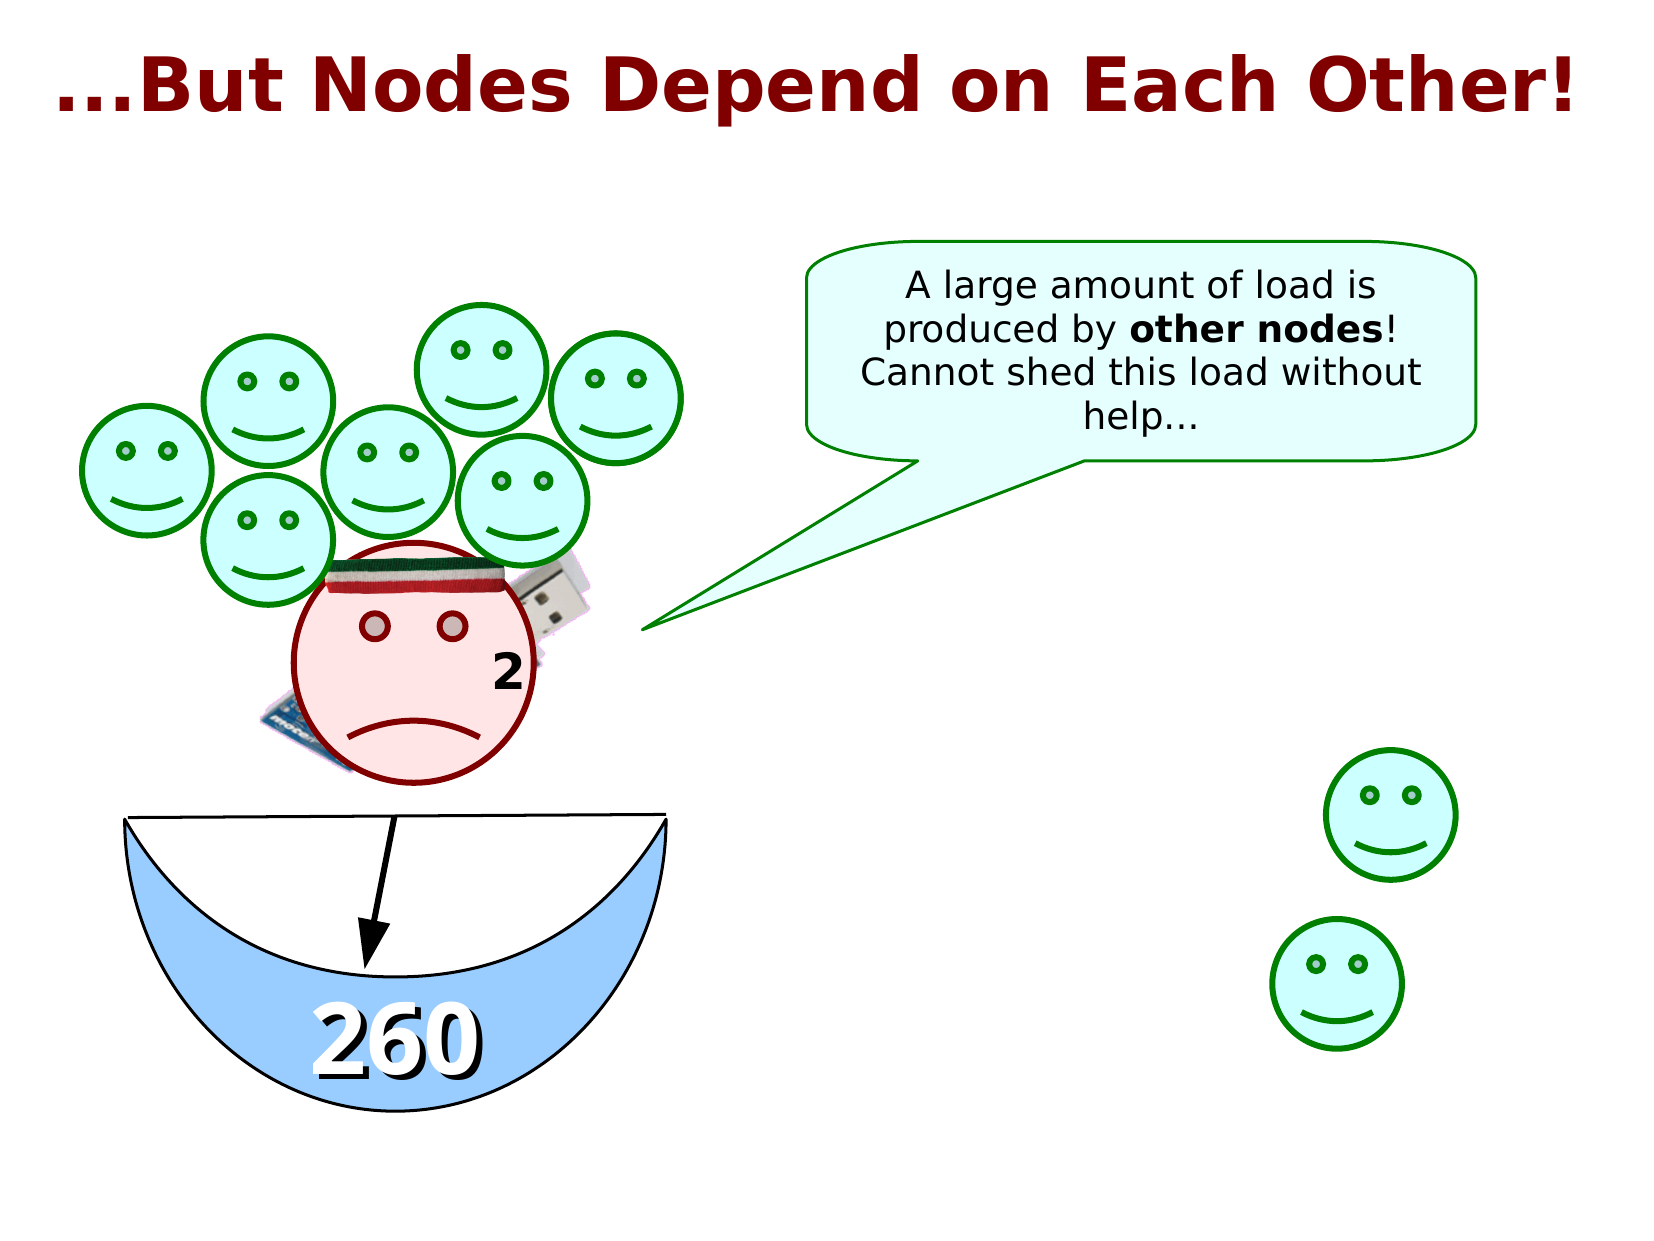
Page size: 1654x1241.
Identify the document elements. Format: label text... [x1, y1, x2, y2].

text_box A large amount of load is produced by other nodes! Cannot shed this load without help... [642, 241, 1476, 630]
text_box [505, 819, 667, 1053]
title ...But Nodes Depend on Each Other! [52, 0, 1654, 173]
text_box 260 [233, 959, 558, 1089]
text_box [457, 435, 588, 566]
text_box [550, 333, 681, 464]
text_box 2 [476, 635, 534, 713]
text_box [124, 819, 286, 1053]
text_box [82, 405, 212, 536]
text_box [292, 1089, 499, 1112]
text_box [1325, 750, 1456, 880]
text_box [416, 304, 547, 435]
text_box [1272, 919, 1402, 1049]
picture [259, 544, 591, 774]
text_box [203, 336, 334, 467]
text_box [358, 542, 469, 556]
text_box [203, 475, 334, 605]
text_box [293, 583, 531, 783]
text_box [323, 407, 454, 537]
